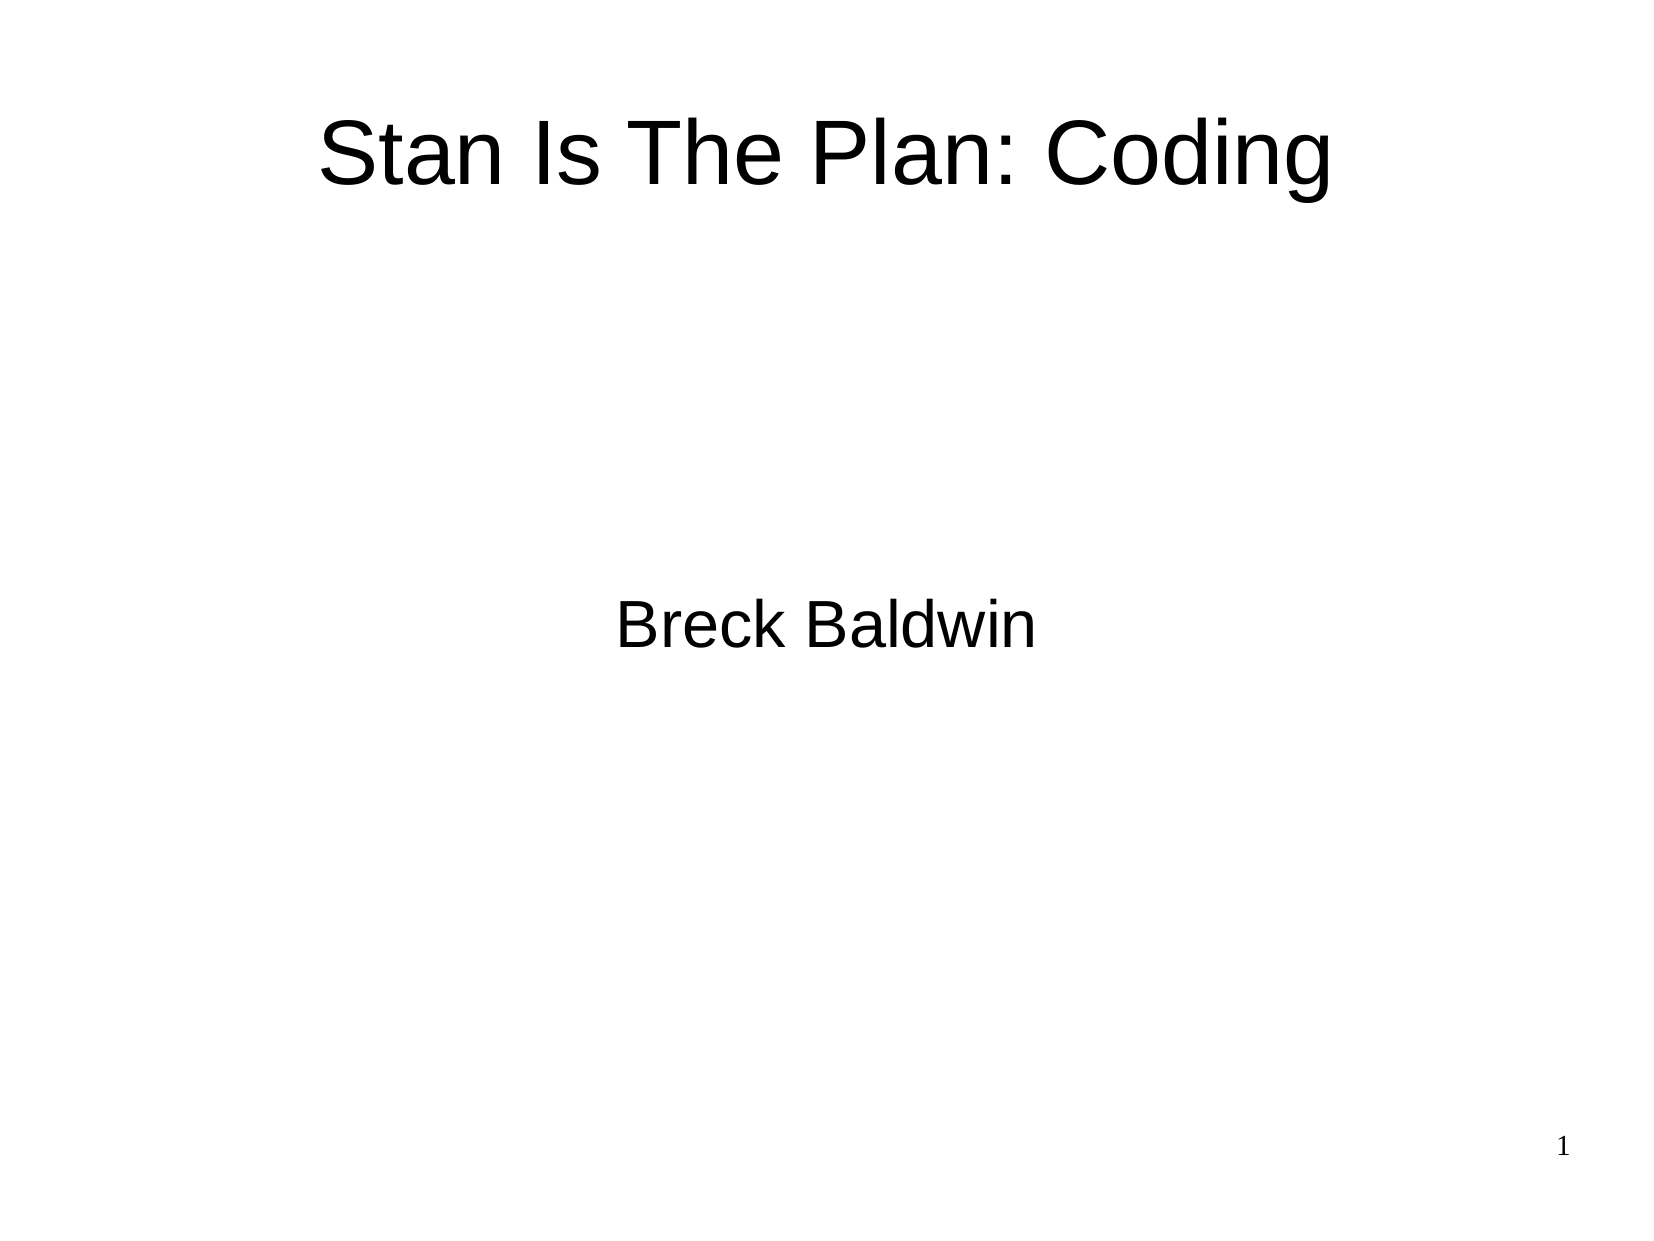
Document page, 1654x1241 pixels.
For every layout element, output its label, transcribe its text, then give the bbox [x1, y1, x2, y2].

subtitle Breck Baldwin [82, 290, 1571, 1109]
title Stan Is The Plan: Coding [82, 49, 1571, 257]
